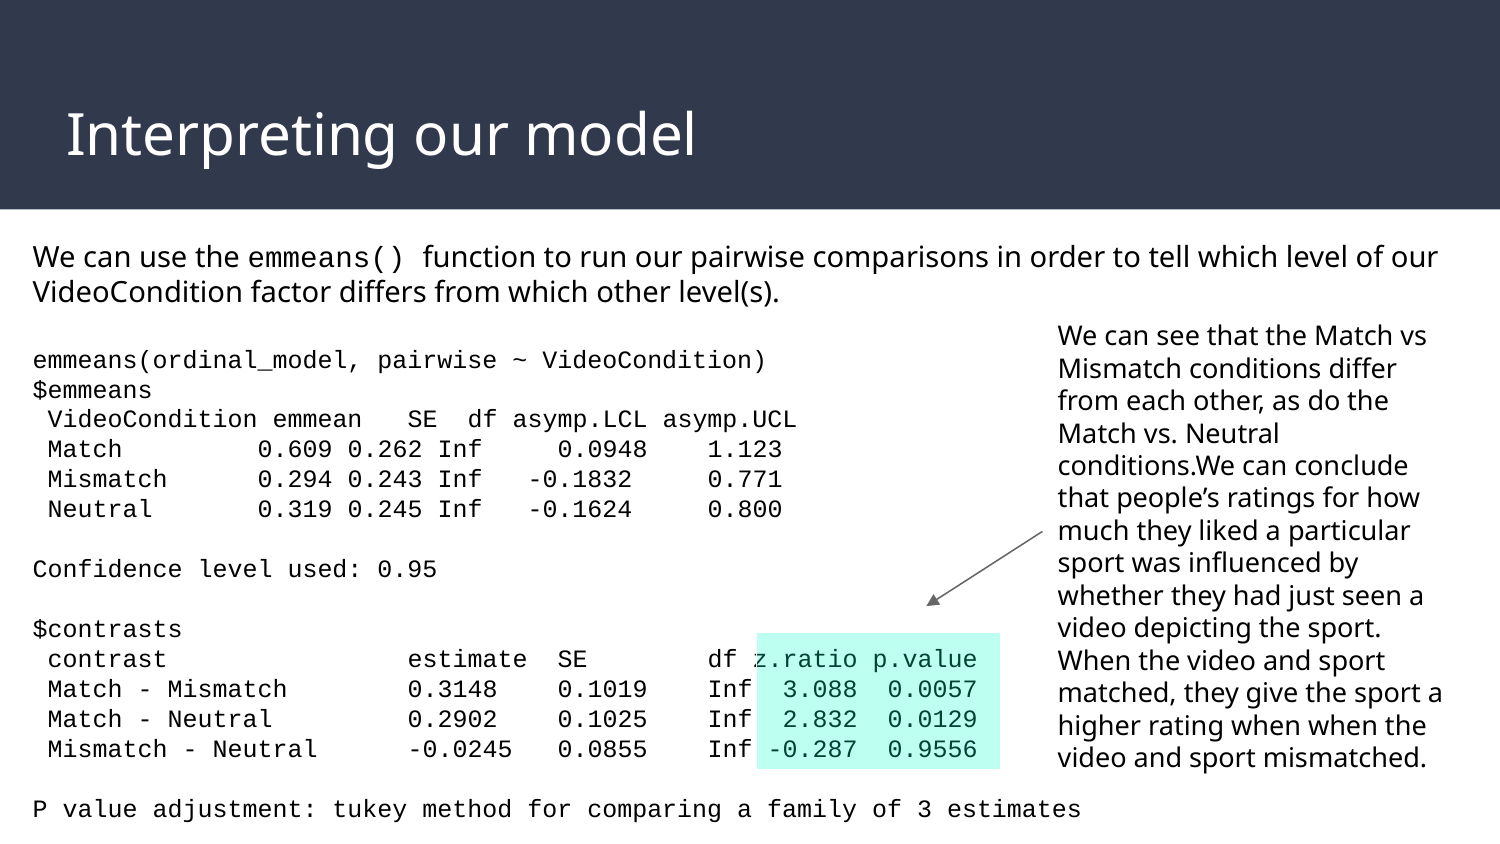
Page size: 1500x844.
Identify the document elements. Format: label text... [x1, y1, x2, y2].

title Interpreting our model [51, 82, 1449, 185]
text_box [756, 632, 1002, 770]
text_box We can see that the Match vs Mismatch conditions differ from each other, as do the Match vs. Neutral conditions.We can conclude that people’s ratings for how much they liked a particular sport was influenced by whether they had just seen a video depicting the sport. When the video and sport matched, they give the sport a higher rating when when the video and sport mismatched. [1042, 303, 1463, 759]
text_box We can use the emmeans() function to run our pairwise comparisons in order to tell which level of our VideoCondition factor differs from which other level(s). emmeans(ordinal_model, pairwise ~ VideoCondition) $emmeans VideoCondition emmean SE df asymp.LCL asymp.UCL Match 0.609 0.262 Inf 0.0948 1.123 Mismatch 0.294 0.243 Inf -0.1832 0.771 Neutral 0.319 0.245 Inf -0.1624 0.800 Confidence level used: 0.95 $contrasts contrast estimate SE df z.ratio p.value Match - Mismatch 0.3148 0.1019 Inf 3.088 0.0057 Match - Neutral 0.2902 0.1025 Inf 2.832 0.0129 Mismatch - Neutral -0.0245 0.0855 Inf -0.287 0.9556 P value adjustment: tukey method for comparing a family of 3 estimates [17, 223, 1486, 818]
